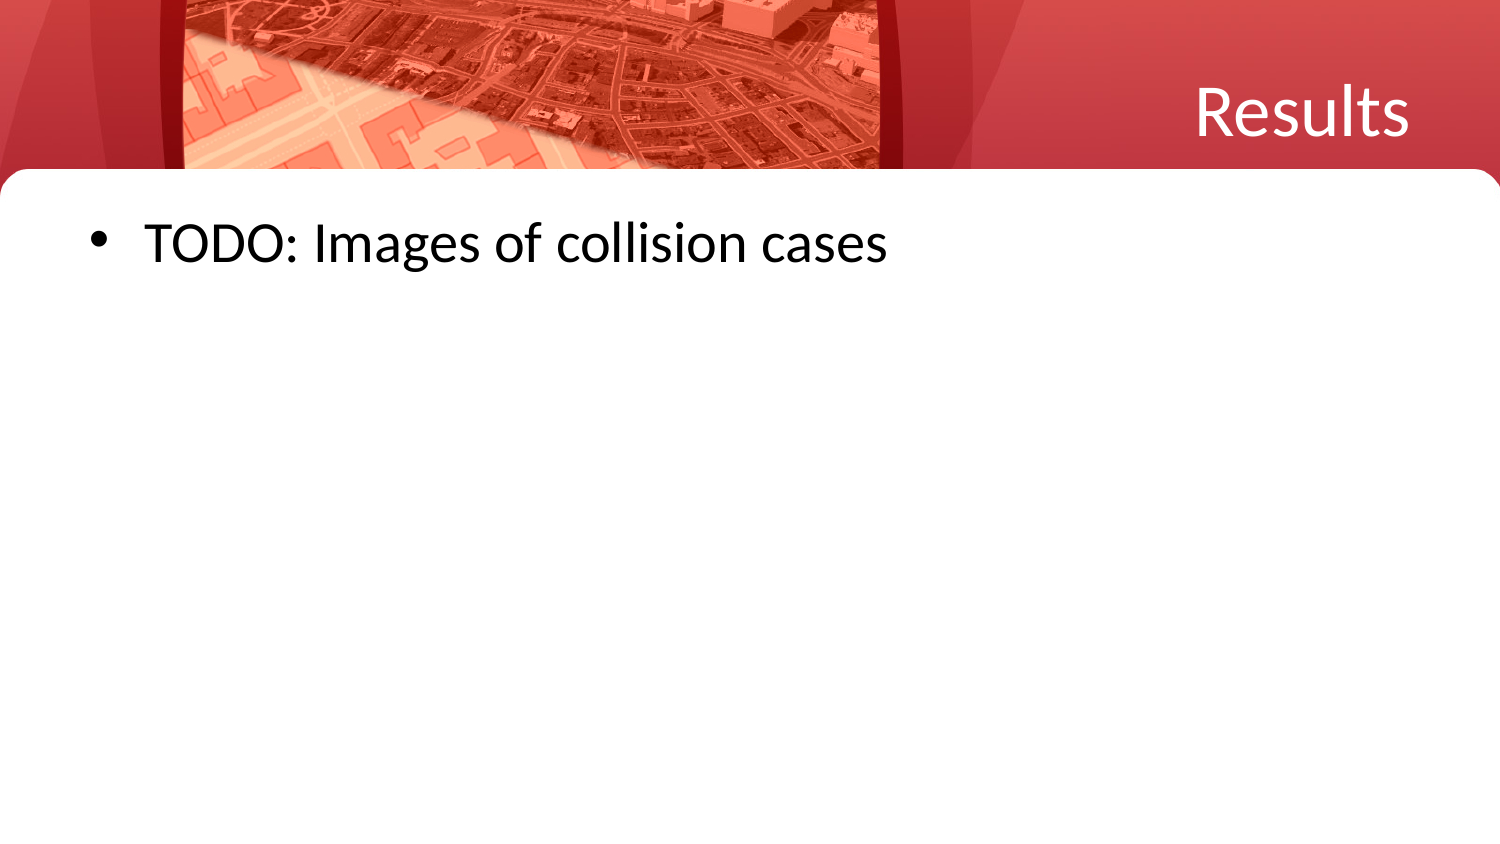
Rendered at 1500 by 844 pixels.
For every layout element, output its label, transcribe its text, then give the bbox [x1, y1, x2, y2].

picture [0, 0, 1500, 844]
title Results [73, 44, 1427, 170]
list TODO: Images of collision cases [73, 196, 1427, 798]
